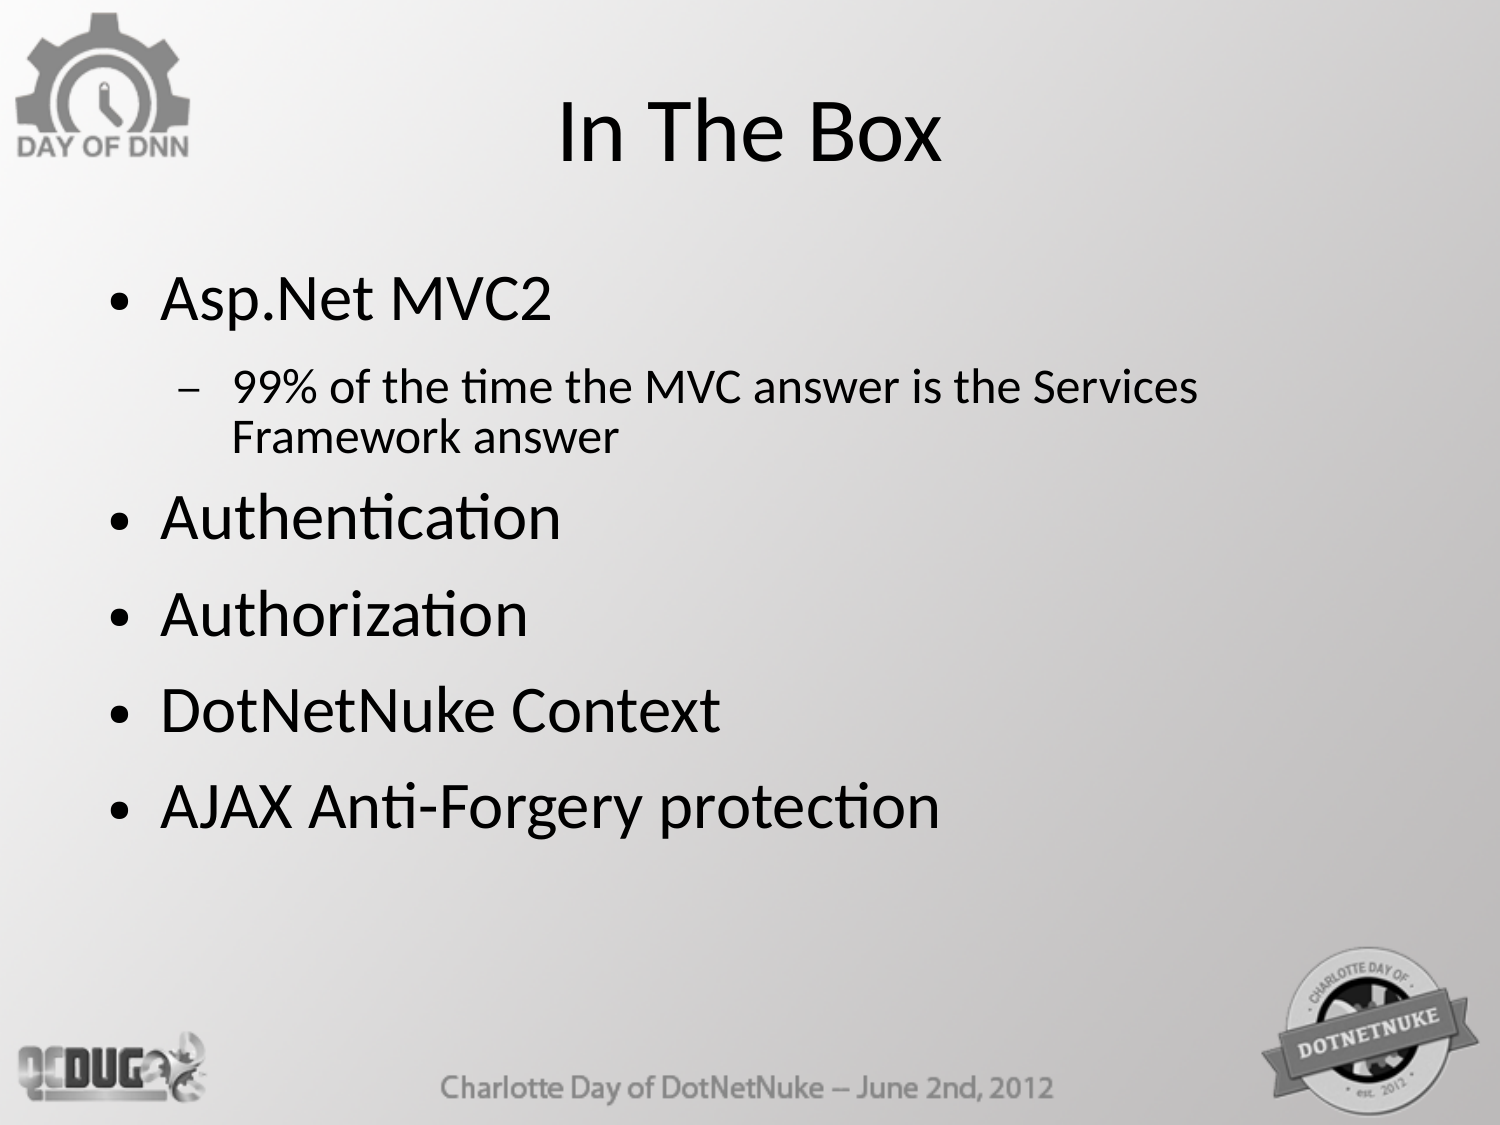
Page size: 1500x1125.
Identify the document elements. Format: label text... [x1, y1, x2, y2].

list Asp.Net MVC2 99% of the time the MVC answer is the Services Framework answer Authentication Authorization DotNetNuke Context AJAX Anti-Forgery protection [75, 262, 1425, 1005]
title In The Box [75, 45, 1425, 233]
picture [0, 0, 1500, 1125]
